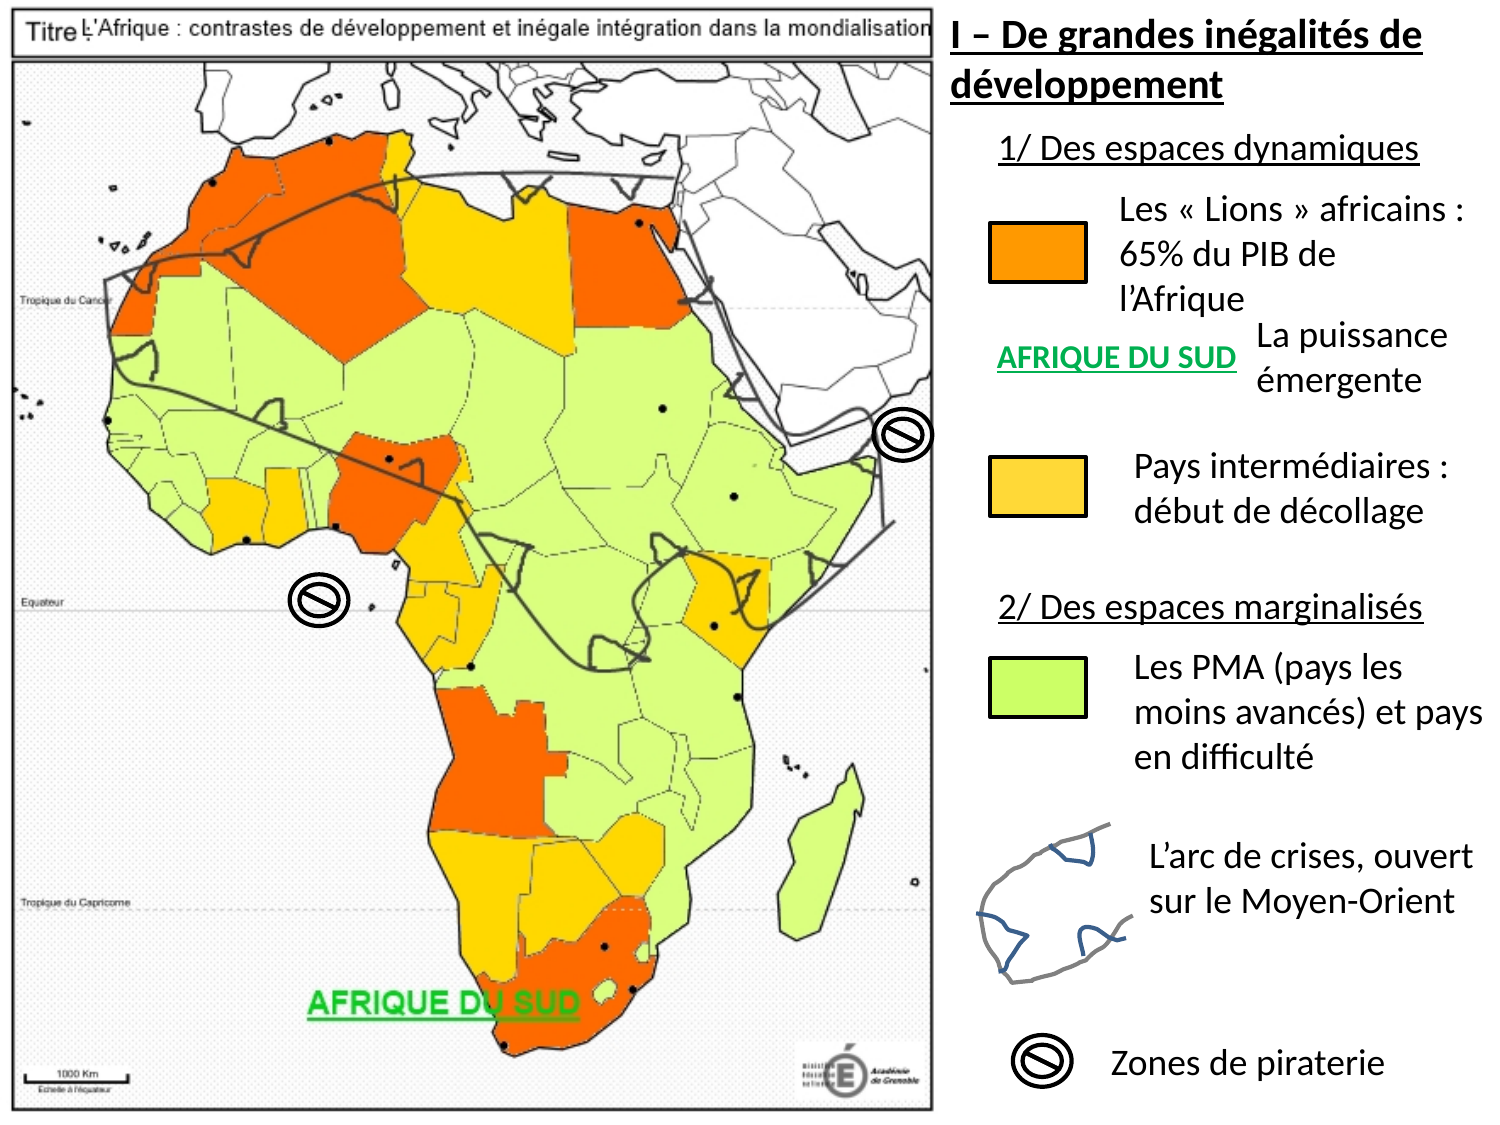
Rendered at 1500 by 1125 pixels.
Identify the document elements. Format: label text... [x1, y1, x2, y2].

text_box [990, 222, 1086, 282]
text_box I – De grandes inégalités de développement [935, 0, 1500, 115]
text_box [990, 658, 1086, 718]
text_box L’arc de crises, ouvert sur le Moyen-Orient [1134, 823, 1500, 929]
text_box 1/ Des espaces dynamiques [983, 116, 1500, 176]
text_box La puissance émergente [1241, 302, 1500, 408]
text_box Zones de piraterie [1096, 1030, 1500, 1091]
text_box Les PMA (pays les moins avancés) et pays en difficulté [1119, 634, 1500, 785]
text_box Pays intermédiaires : début de décollage [1119, 433, 1500, 539]
text_box AFRIQUE DU SUD [982, 328, 1241, 383]
text_box Les « Lions » africains : 65% du PIB de l’Afrique [1104, 176, 1485, 327]
text_box [990, 457, 1086, 517]
text_box 2/ Des espaces marginalisés [983, 574, 1500, 635]
picture [0, 0, 939, 1125]
